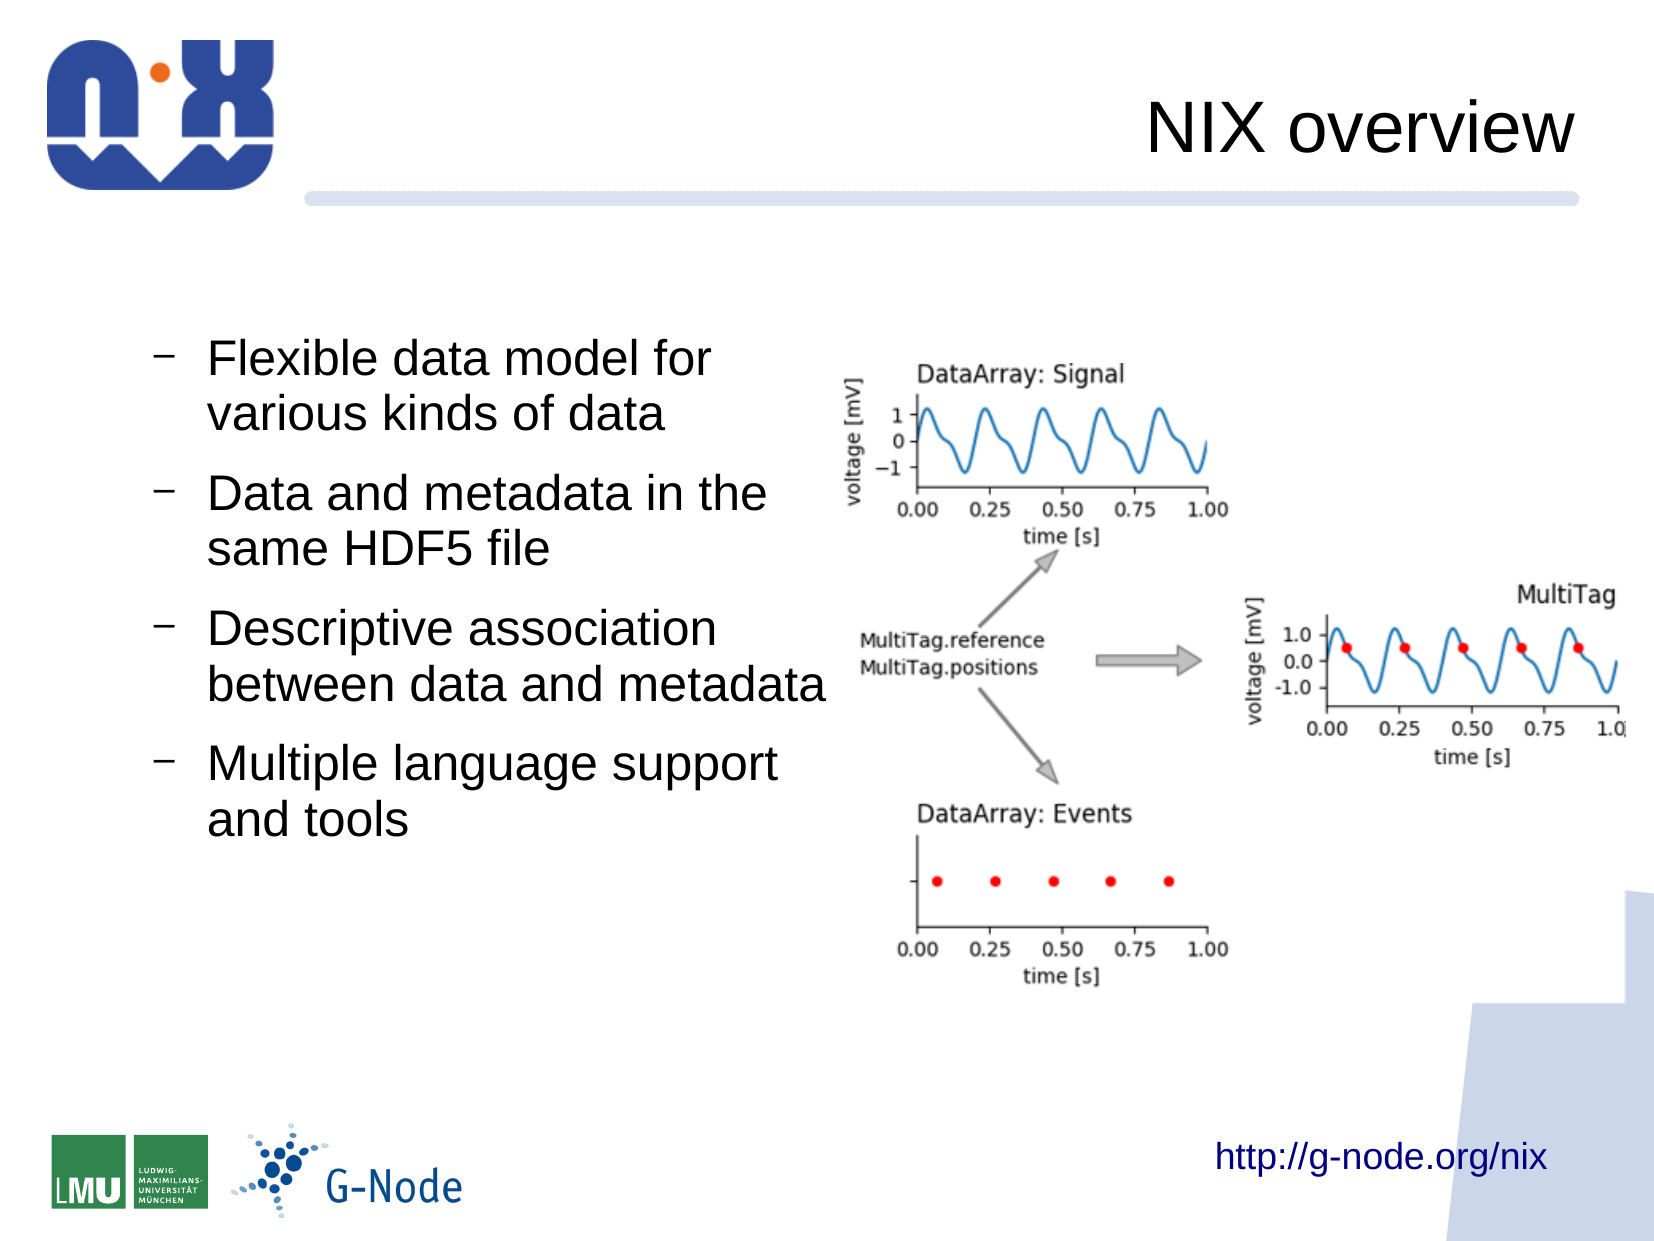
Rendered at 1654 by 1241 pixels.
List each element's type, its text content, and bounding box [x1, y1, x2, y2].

list Flexible data model for various kinds of data Data and metadata in the same HDF5 file Descriptive association between data and metadata Multiple language support and tools [65, 329, 834, 865]
text_box NIX overview [87, 30, 1576, 226]
text_box http://g-node.org/nix [1200, 1128, 1576, 1189]
picture [47, 40, 274, 190]
picture [843, 363, 1626, 1005]
picture [230, 1123, 467, 1219]
